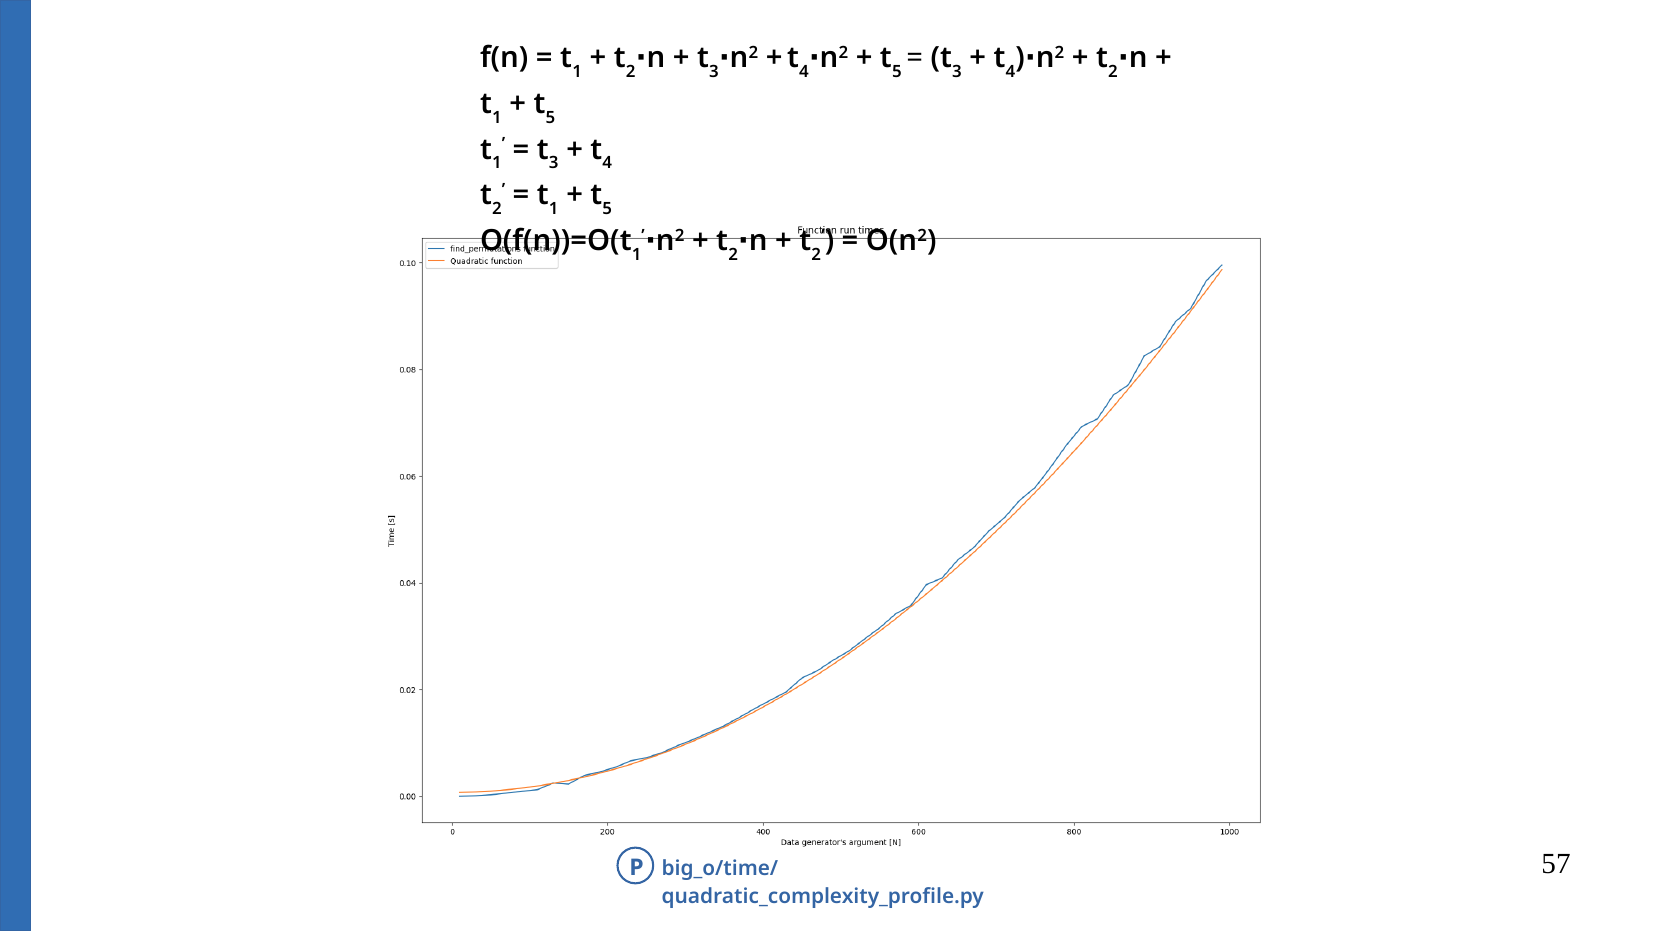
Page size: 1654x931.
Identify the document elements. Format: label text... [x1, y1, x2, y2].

text_box P [615, 843, 645, 891]
text_box big_o/time/quadratic_complexity_profile.py [646, 845, 1110, 887]
text_box f(n) = t1 + t2⋅n + t3⋅n2 + t4⋅n2 + t5 = (t3 + t4)⋅n2 + t2⋅n + t1 + t5 t1’ = t3 + t4 t2’ = t1 + t5 O(f(n))=O(t1’⋅n2 + t2⋅n + t2’) = O(n2) [465, 29, 1189, 216]
picture [286, 147, 1368, 906]
text_box [0, 0, 31, 931]
